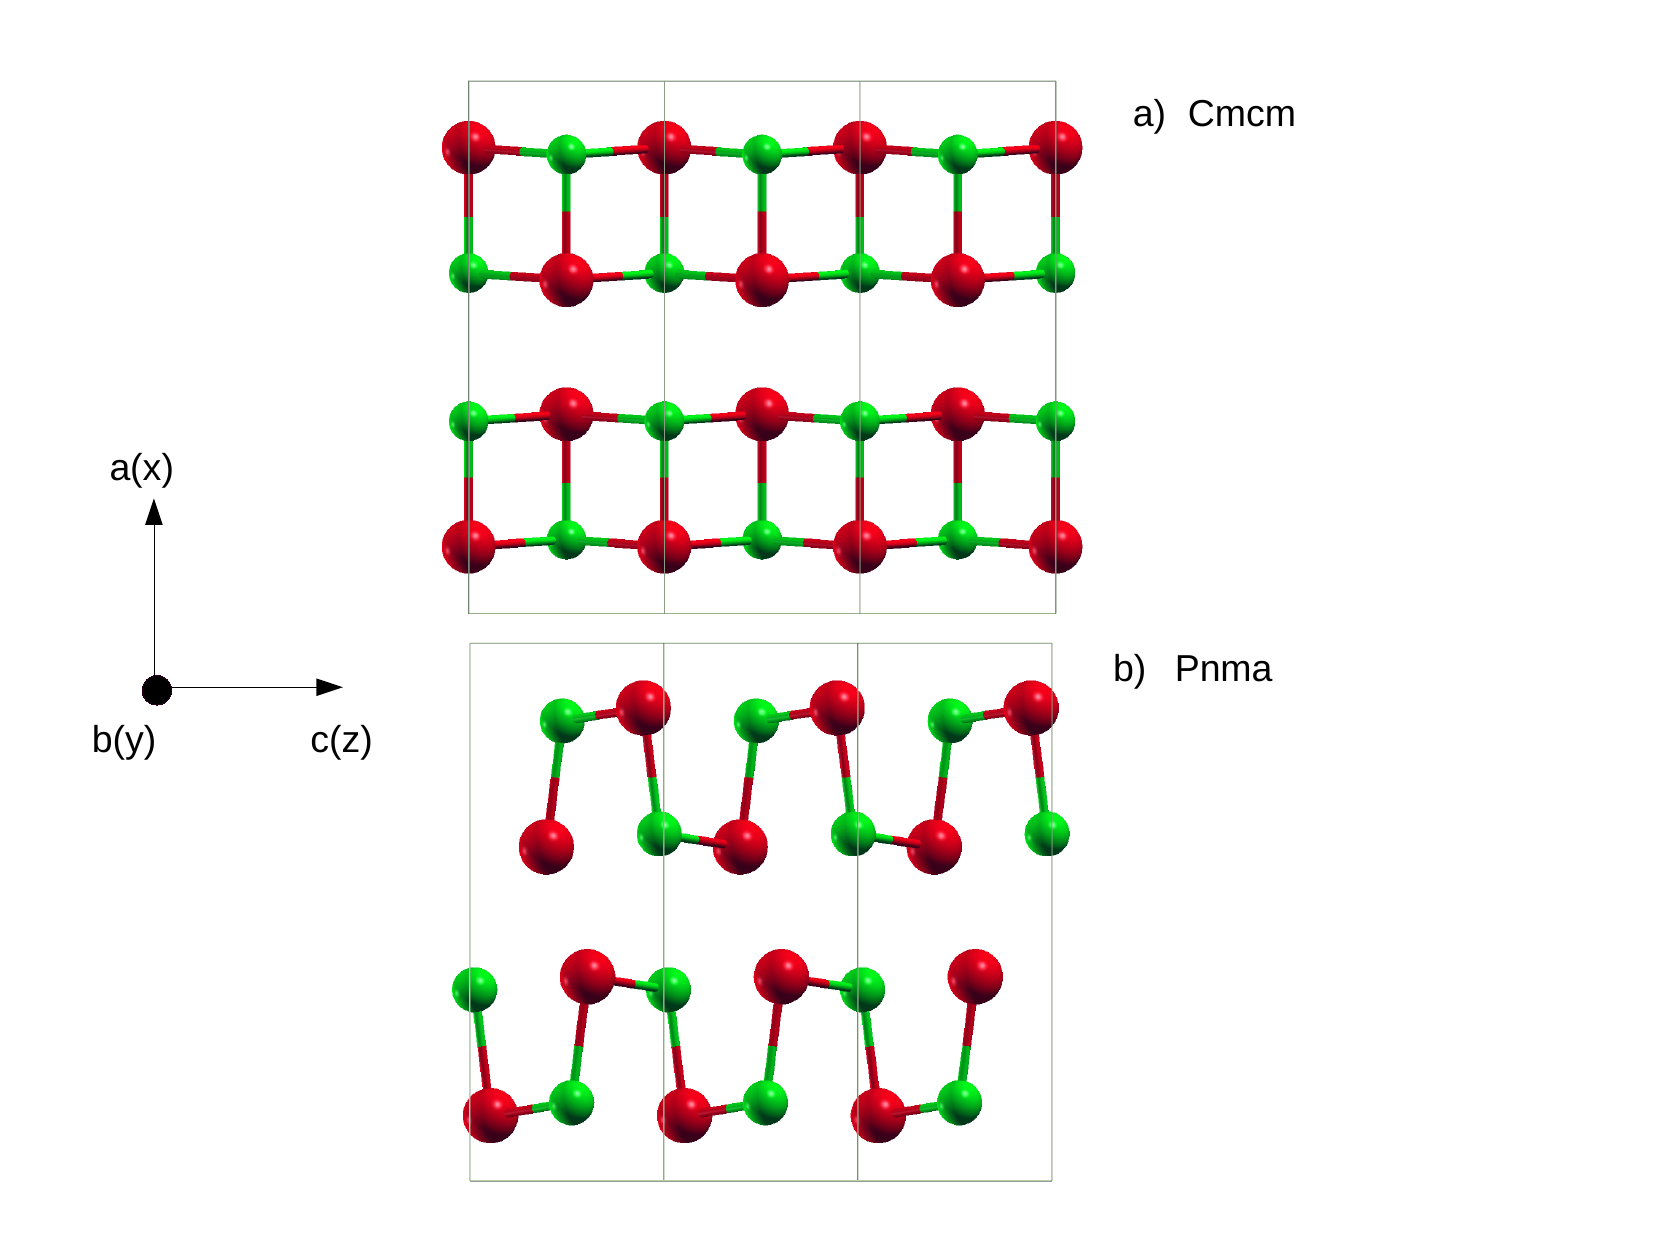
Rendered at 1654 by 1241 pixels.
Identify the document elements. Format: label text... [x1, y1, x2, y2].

text_box Pnma [1160, 640, 1288, 697]
text_box Cmcm [1173, 84, 1312, 142]
text_box b(y) [77, 710, 172, 768]
text_box a(x) [94, 439, 189, 497]
text_box [142, 675, 172, 706]
text_box a) [1118, 84, 1173, 142]
text_box b) [1098, 640, 1160, 697]
picture [448, 636, 1075, 1189]
text_box c(z) [295, 710, 390, 768]
picture [437, 76, 1087, 619]
